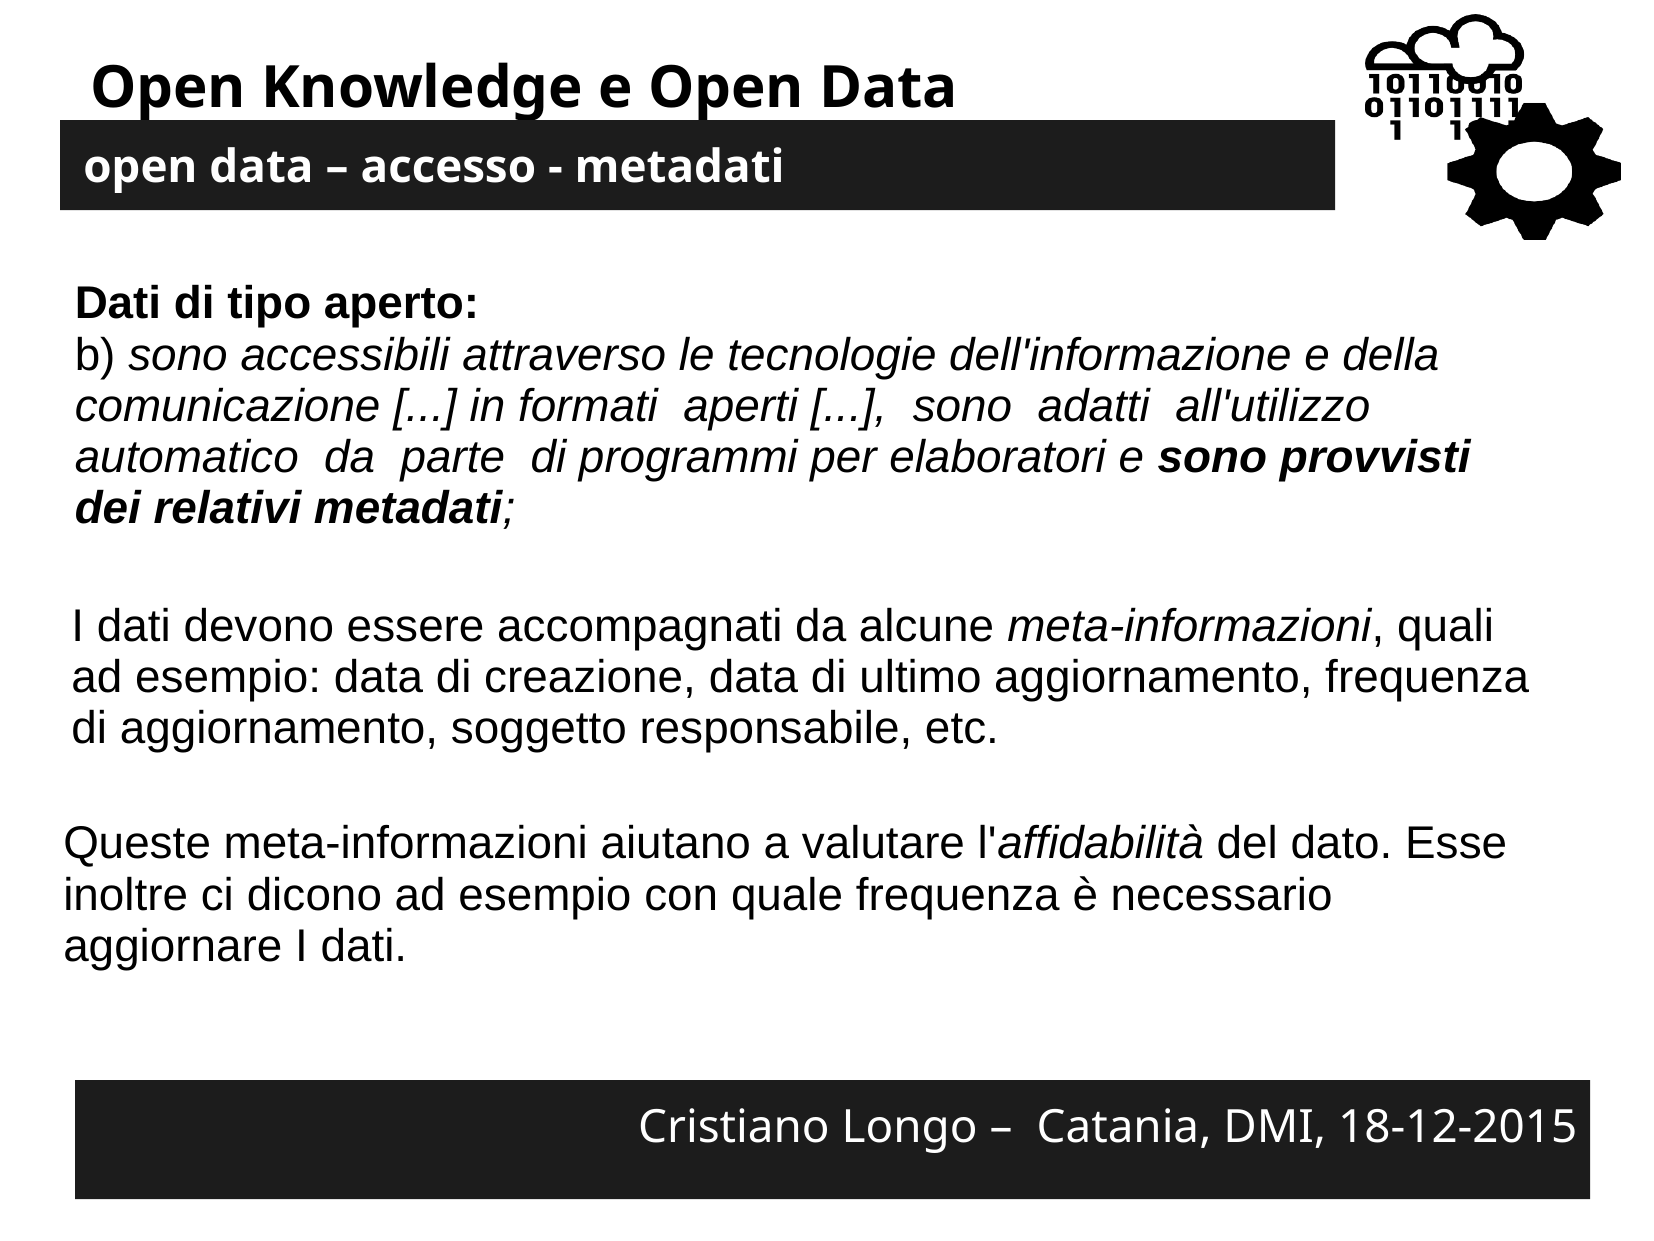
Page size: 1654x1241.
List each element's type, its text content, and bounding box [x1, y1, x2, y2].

text_box Queste meta-informazioni aiutano a valutare l'affidabilità del dato. Esse inoltre ci dicono ad esempio con quale frequenza è necessario aggiornare I dati. [48, 810, 1549, 979]
picture [1365, 14, 1621, 241]
list Open Knowledge e Open Data [75, 45, 1325, 120]
list open data – accesso - metadati [60, 120, 1336, 211]
text_box Dati di tipo aperto: b) sono accessibili attraverso le tecnologie dell'informazione e della comunicazione [...] in formati aperti [...], sono adatti all'utilizzo automatico da parte di programmi per elaboratori e sono provvisti dei relativi metadati; [60, 270, 1546, 542]
list Cristiano Longo – Catania, DMI, 18-12-2015 [75, 1080, 1591, 1200]
text_box I dati devono essere accompagnati da alcune meta-informazioni, quali ad esempio: data di creazione, data di ultimo aggiornamento, frequenza di aggiornamento, soggetto responsabile, etc. [56, 592, 1557, 768]
